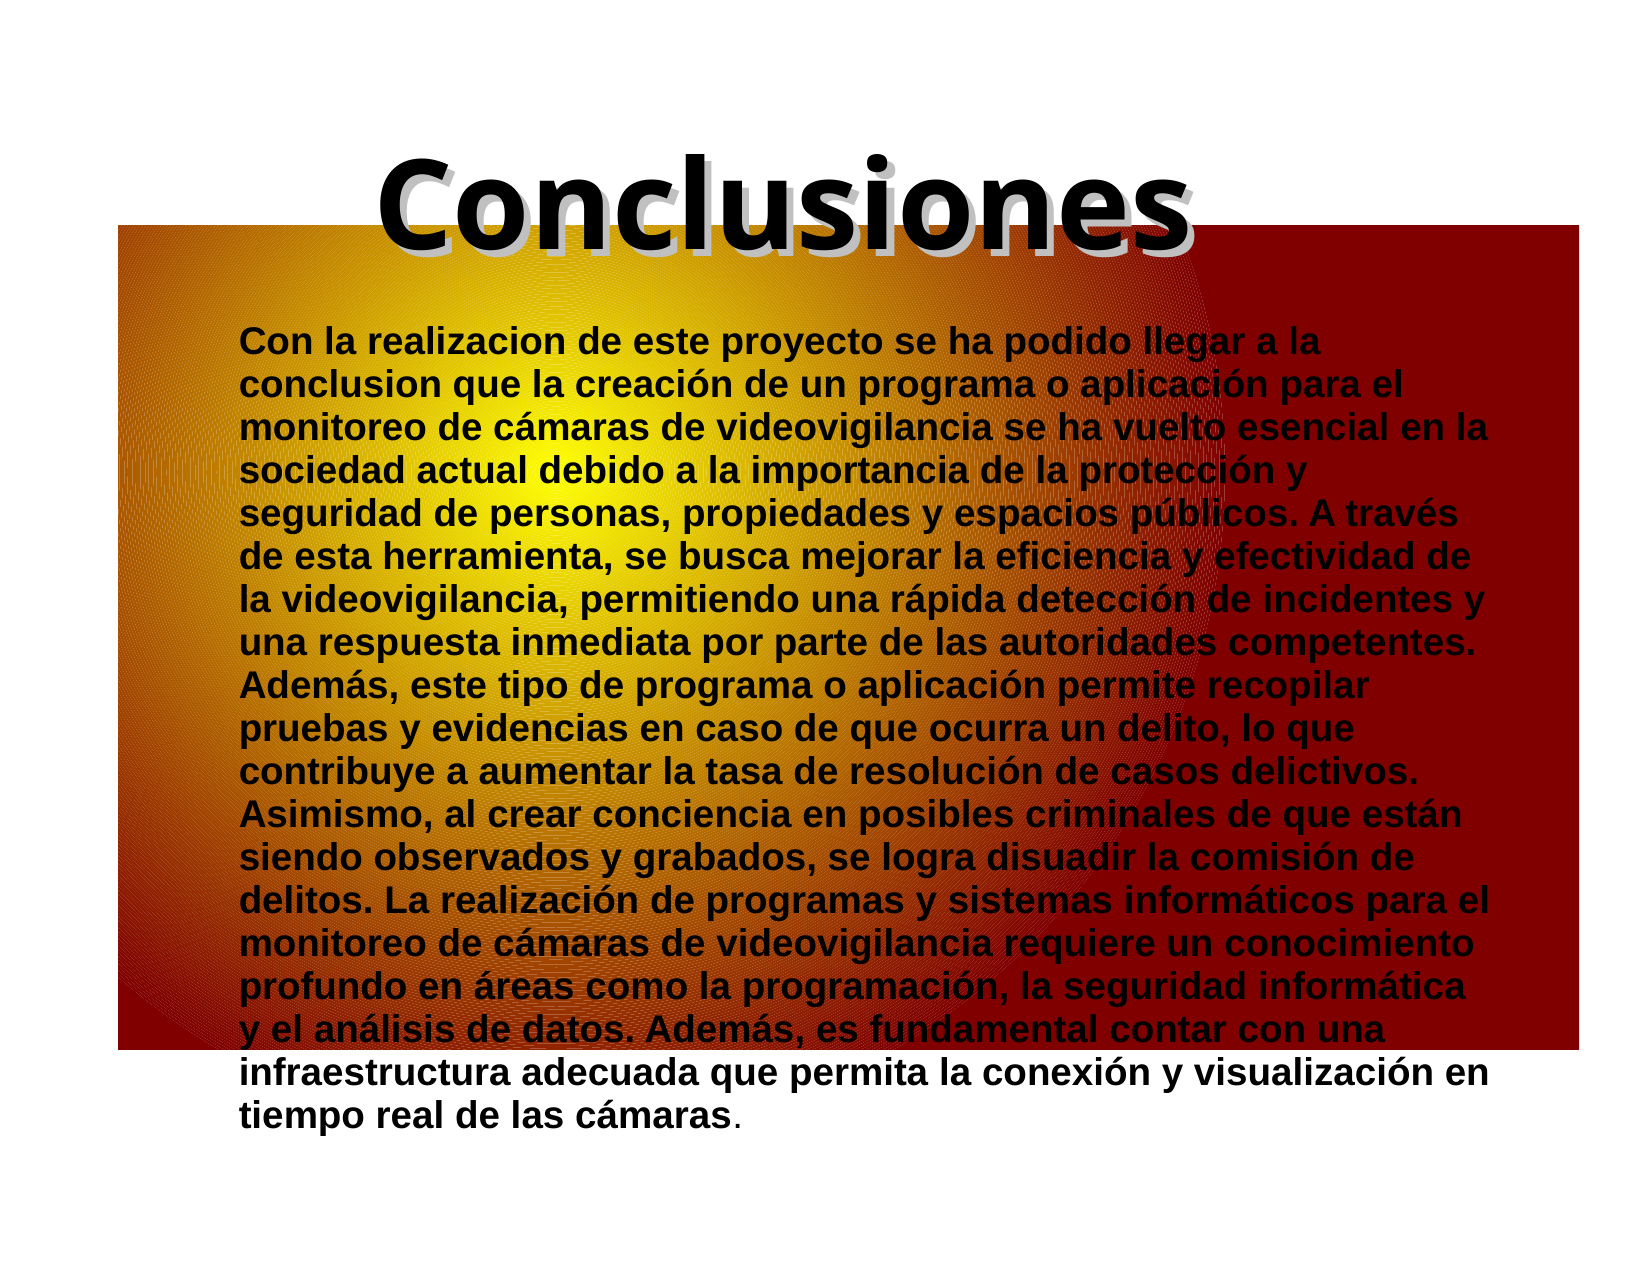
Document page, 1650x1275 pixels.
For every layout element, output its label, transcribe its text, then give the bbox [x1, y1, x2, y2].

list Con la realizacion de este proyecto se ha podido llegar a la conclusion que la creación de un programa o aplicación para el monitoreo de cámaras de videovigilancia se ha vuelto esencial en la sociedad actual debido a la importancia de la protección y seguridad de personas, propiedades y espacios públicos. A través de esta herramienta, se busca mejorar la eficiencia y efectividad de la videovigilancia, permitiendo una rápida detección de incidentes y una respuesta inmediata por parte de las autoridades competentes. Además, este tipo de programa o aplicación permite recopilar pruebas y evidencias en caso de que ocurra un delito, lo que contribuye a aumentar la tasa de resolución de casos delictivos. Asimismo, al crear conciencia en posibles criminales de que están siendo observados y grabados, se logra disuadir la comisión de delitos. La realización de programas y sistemas informáticos para el monitoreo de cámaras de videovigilancia requiere un conocimiento profundo en áreas como la programación, la seguridad informática y el análisis de datos. Además, es fundamental contar con una infraestructura adecuada que permita la conexión y visualización en tiempo real de las cámaras. [177, 319, 1493, 1182]
title Conclusiones [126, 117, 1441, 285]
